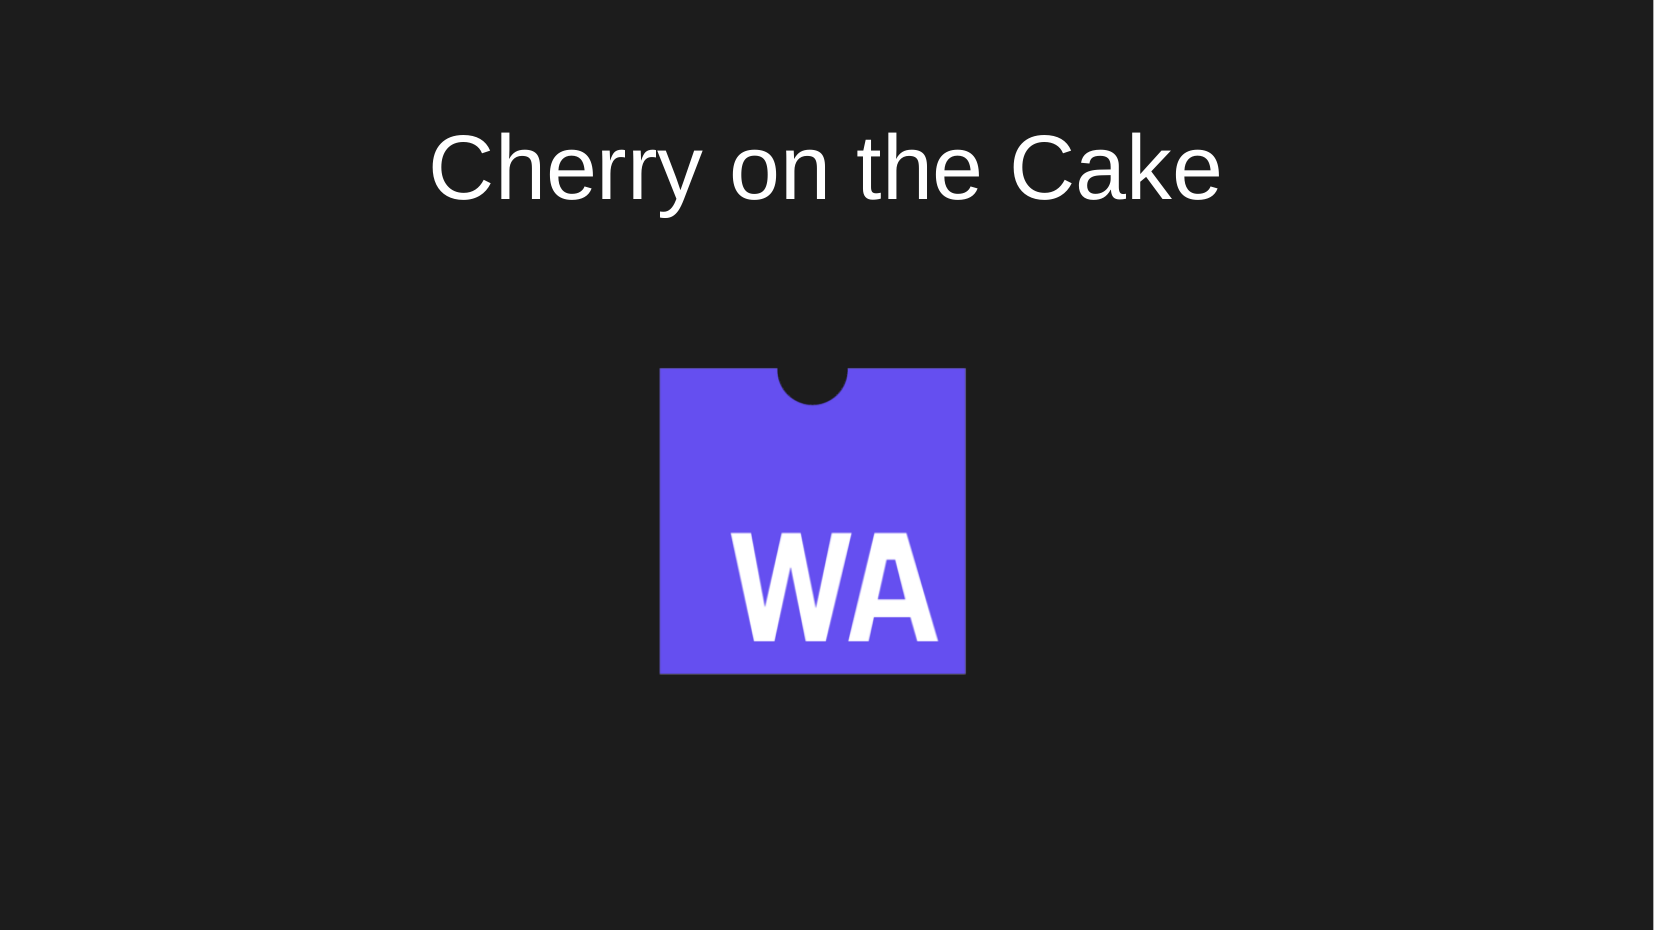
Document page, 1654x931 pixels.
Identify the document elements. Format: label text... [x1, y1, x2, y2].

picture [412, 254, 1213, 788]
title Cherry on the Cake [82, 90, 1571, 246]
